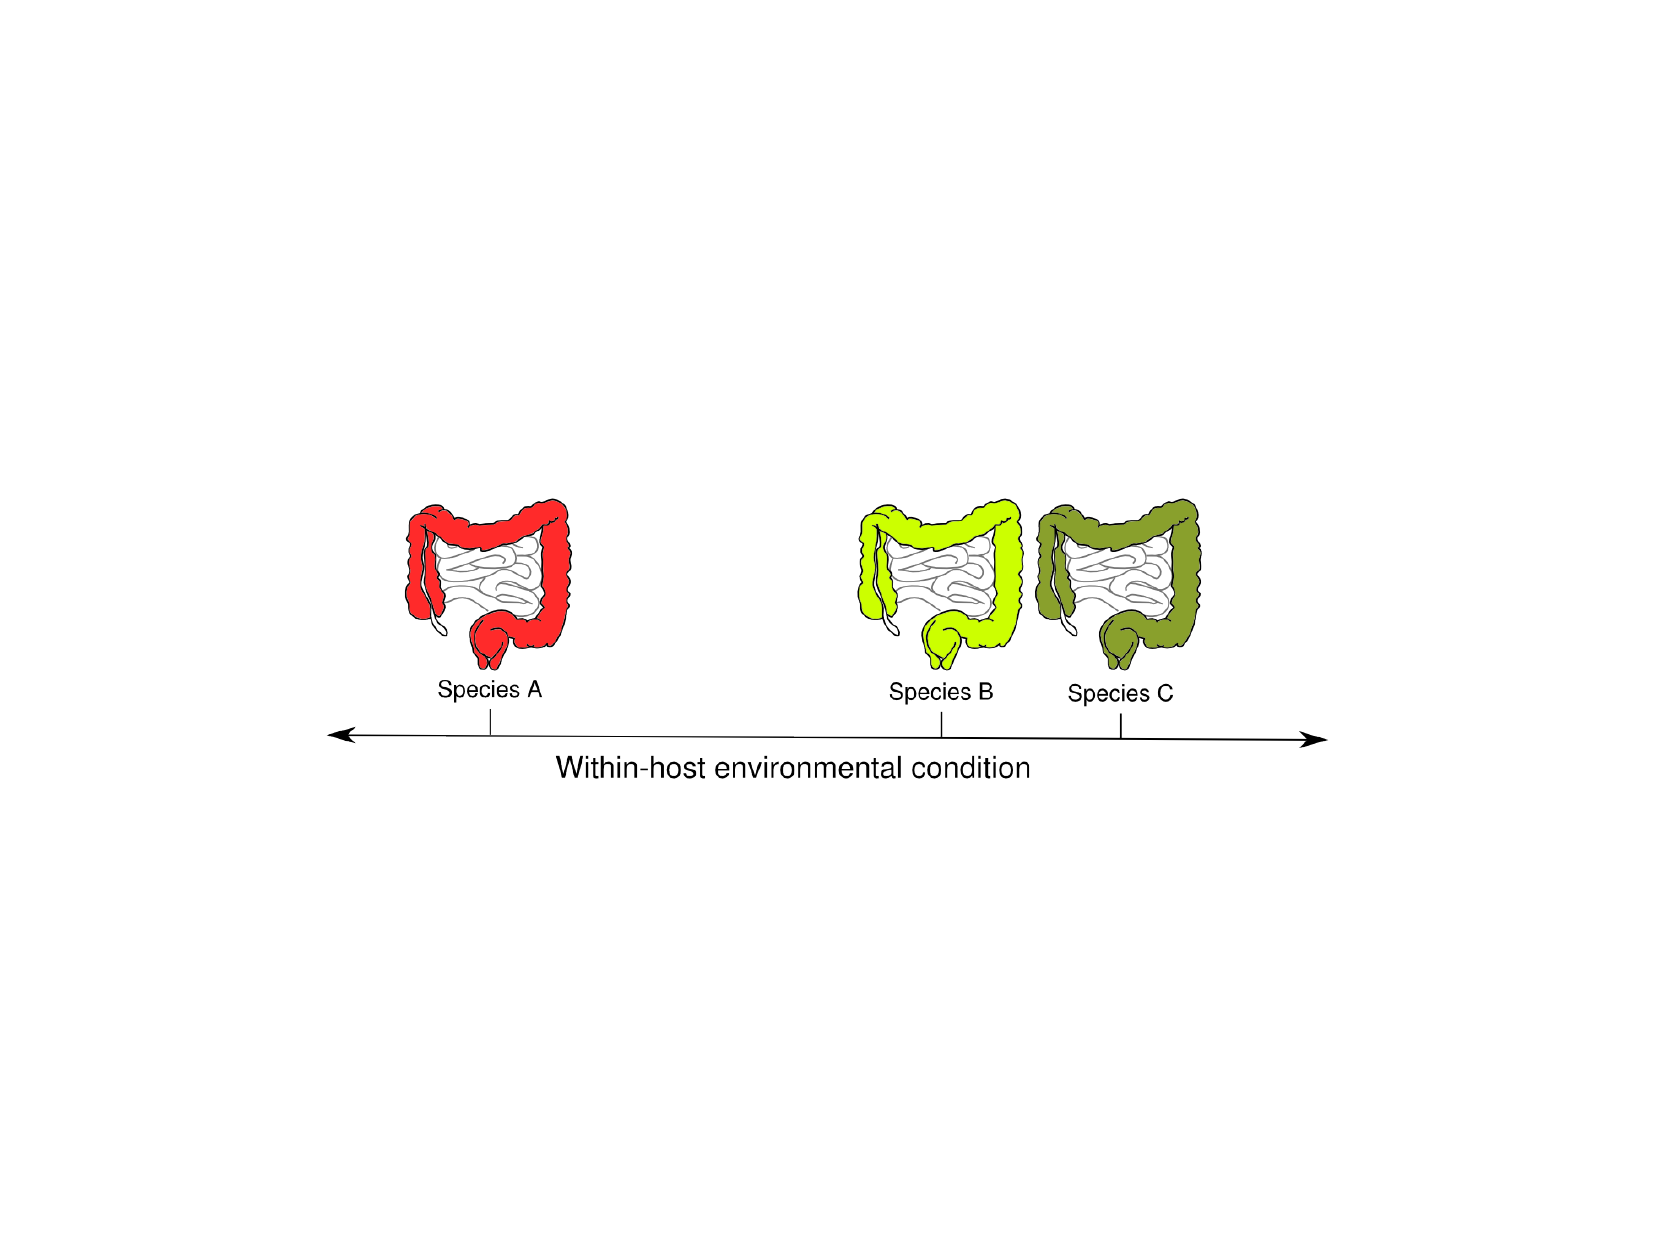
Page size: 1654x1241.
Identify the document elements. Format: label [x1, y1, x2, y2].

picture [301, 437, 1353, 803]
